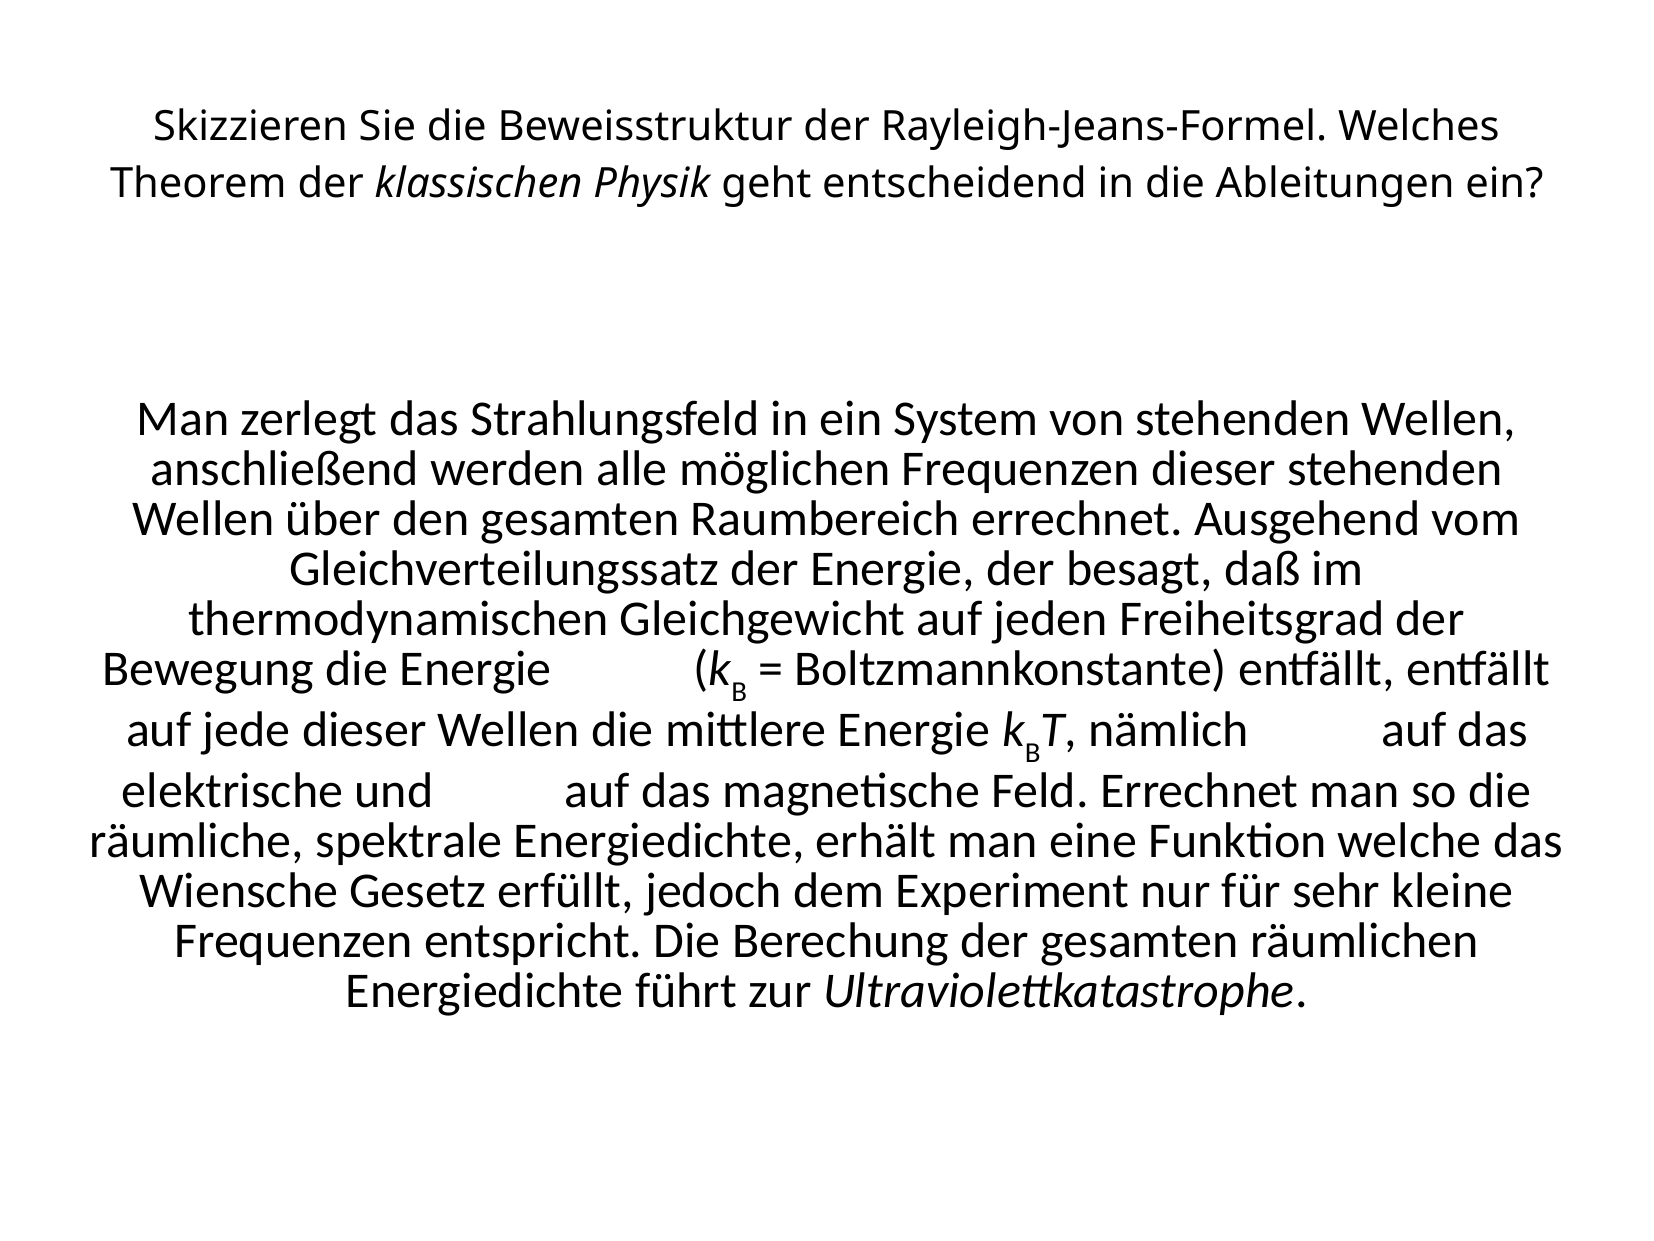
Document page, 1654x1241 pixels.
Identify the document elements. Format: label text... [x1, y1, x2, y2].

chart [1255, 682, 1373, 796]
subtitle Man zerlegt das Strahlungsfeld in ein System von stehenden Wellen, anschließend werden alle möglichen Frequenzen dieser stehenden Wellen über den gesamten Raumbereich errechnet. Ausgehend vom Gleichverteilungssatz der Energie, der besagt, daß im thermodynamischen Gleichgewicht auf jeden Freiheitsgrad der Bewegung die Energie (kB = Boltzmannkonstante) entfällt, entfällt auf jede dieser Wellen die mittlere Energie kBT, nämlich auf das elektrische und auf das magnetische Feld. Errechnet man so die räumliche, spektrale Energiedichte, erhält man eine Funktion welche das Wiensche Gesetz erfüllt, jedoch dem Experiment nur für sehr kleine Frequenzen entspricht. Die Berechung der gesamten räumlichen Energiedichte führt zur Ultraviolettkatastrophe. [82, 299, 1571, 1119]
chart [443, 750, 560, 863]
chart [564, 614, 682, 727]
title Skizzieren Sie die Beweisstruktur der Rayleigh-Jeans-Formel. Welches Theorem der klassischen Physik geht entscheidend in die Ableitungen ein? [82, 49, 1571, 257]
